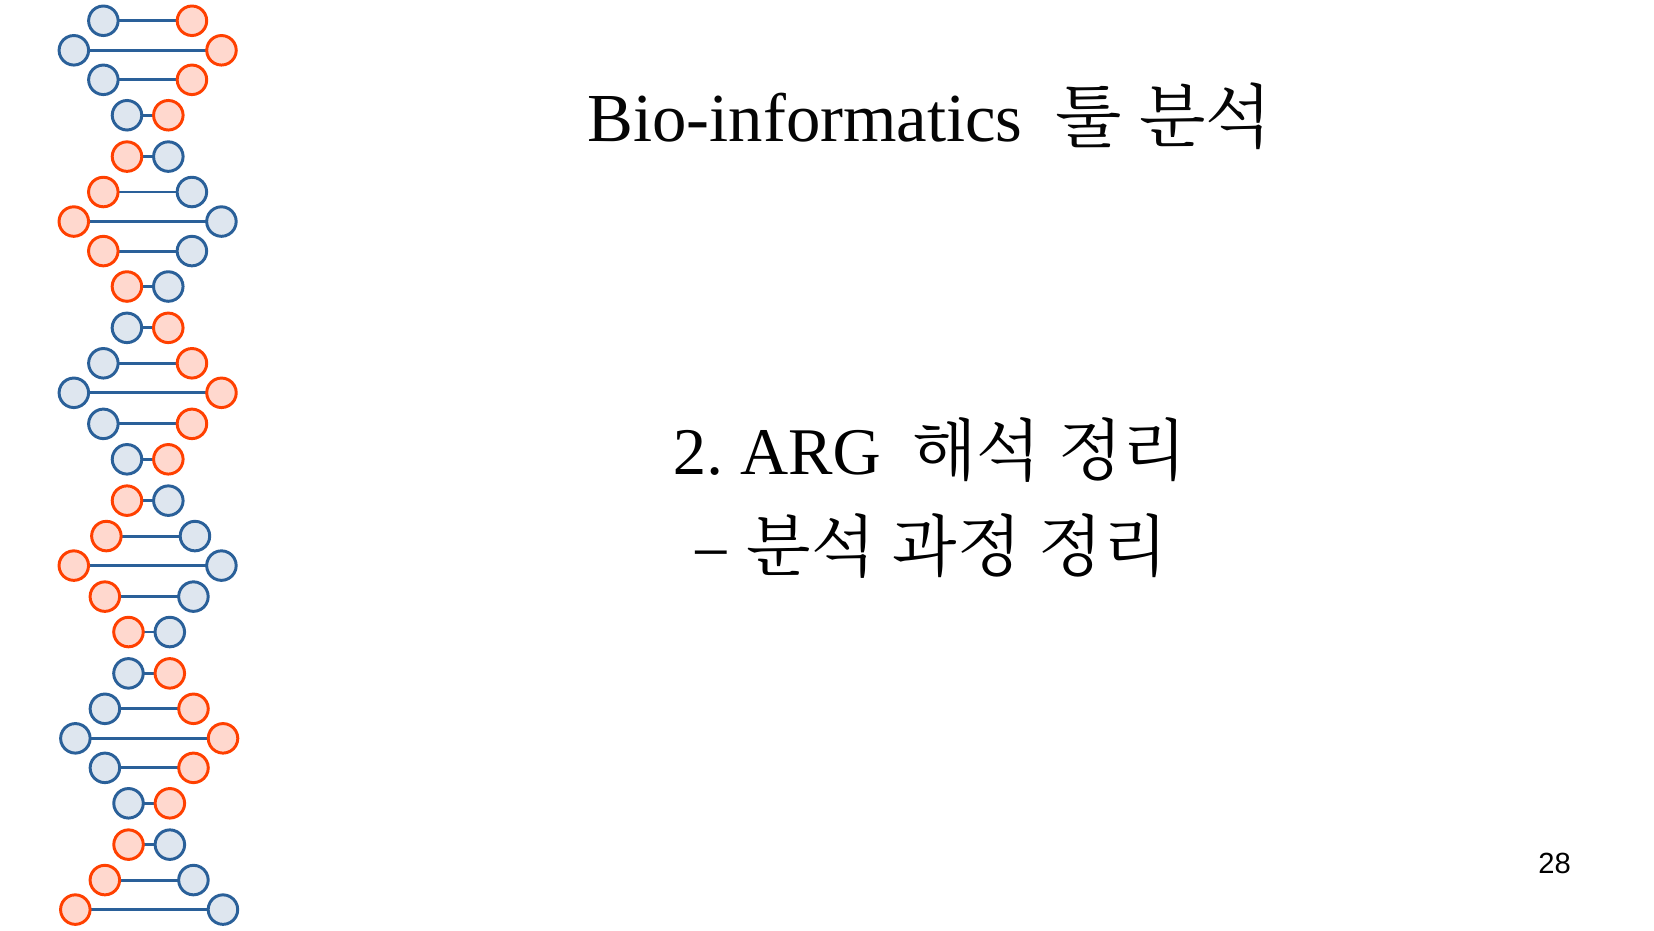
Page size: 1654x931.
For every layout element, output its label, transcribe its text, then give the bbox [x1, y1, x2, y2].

subtitle 2. ARG 해석 정리 – 분석 과정 정리 [265, 224, 1595, 764]
title Bio-informatics 툴 분석 [265, 35, 1595, 189]
